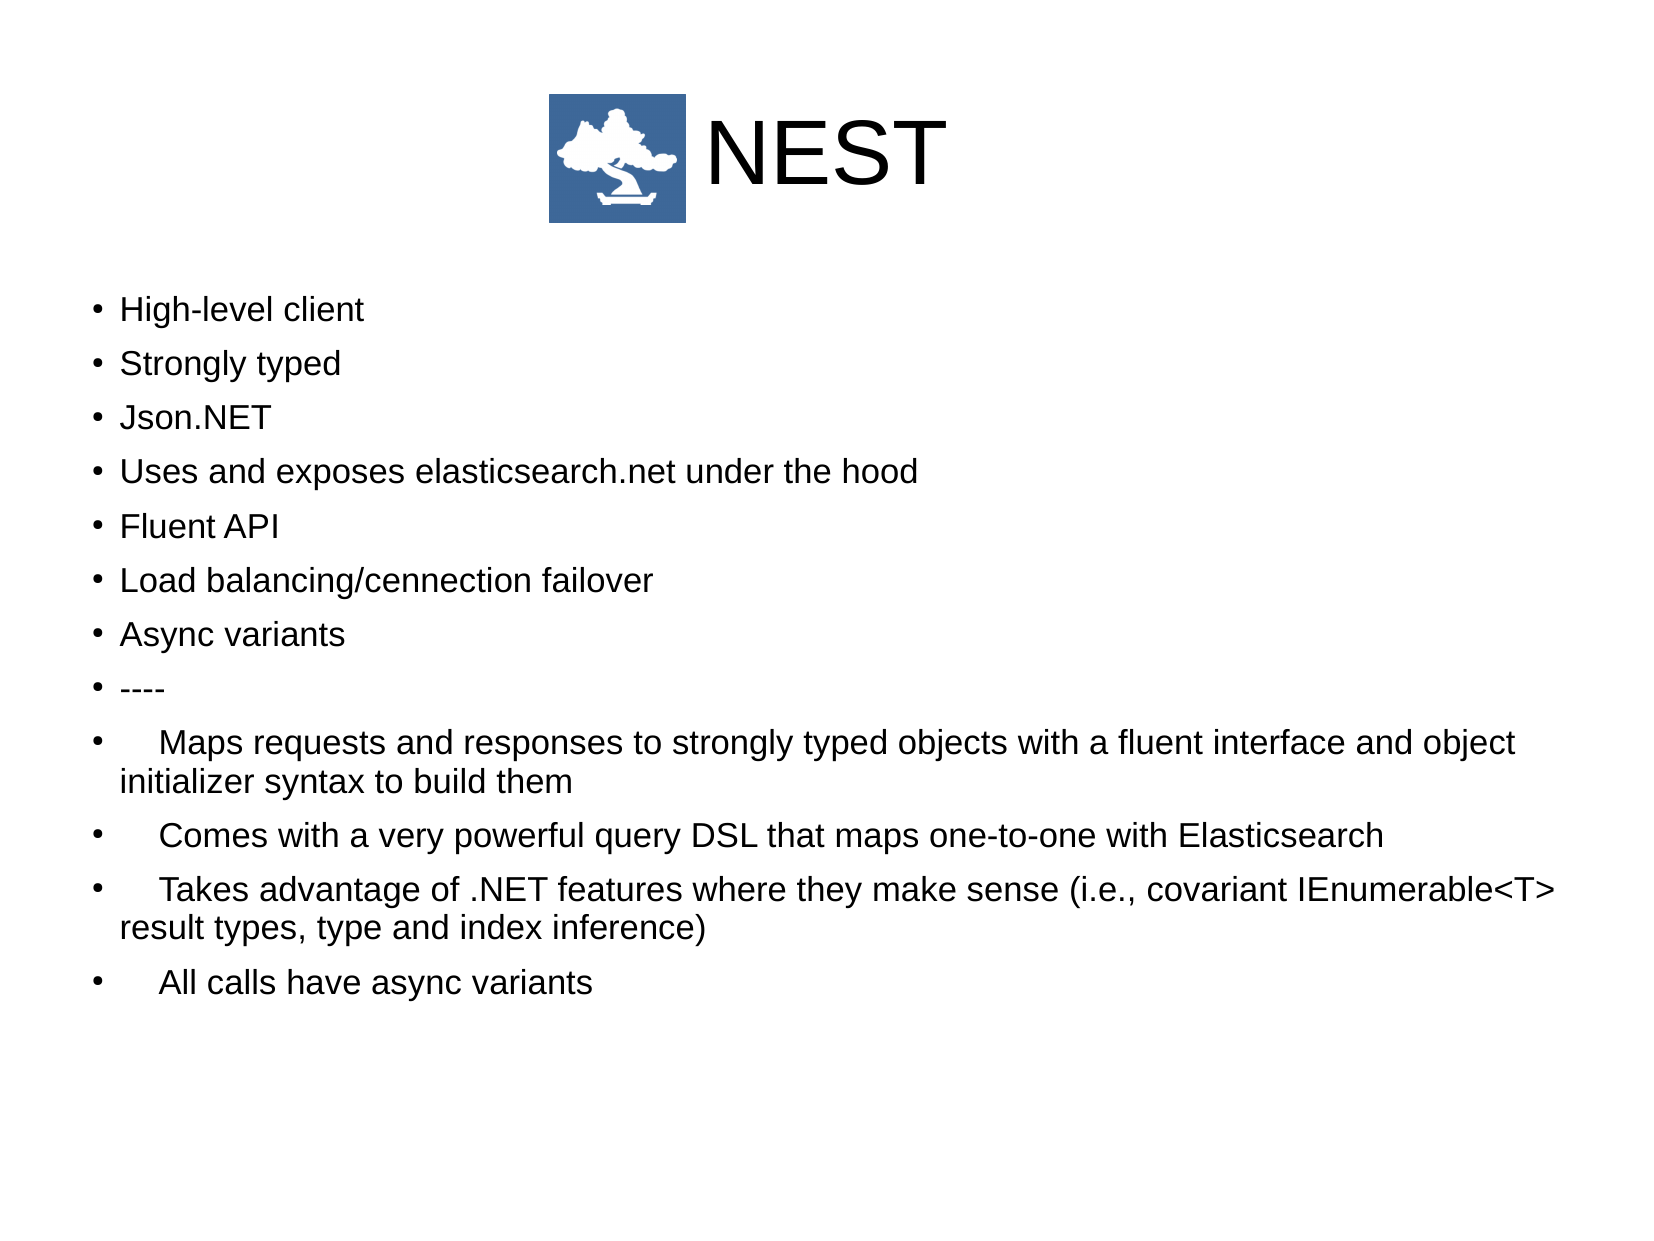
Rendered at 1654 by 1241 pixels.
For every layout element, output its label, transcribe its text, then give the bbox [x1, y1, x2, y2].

picture [549, 94, 686, 223]
list High-level client Strongly typed Json.NET Uses and exposes elasticsearch.net under the hood Fluent API Load balancing/cennection failover Async variants ---- Maps requests and responses to strongly typed objects with a fluent interface and object initializer syntax to build them Comes with a very powerful query DSL that maps one-to-one with Elasticsearch Takes advantage of .NET features where they make sense (i.e., covariant IEnumerable<T> result types, type and index inference) All calls have async variants [82, 290, 1571, 1010]
title NEST [82, 49, 1571, 257]
